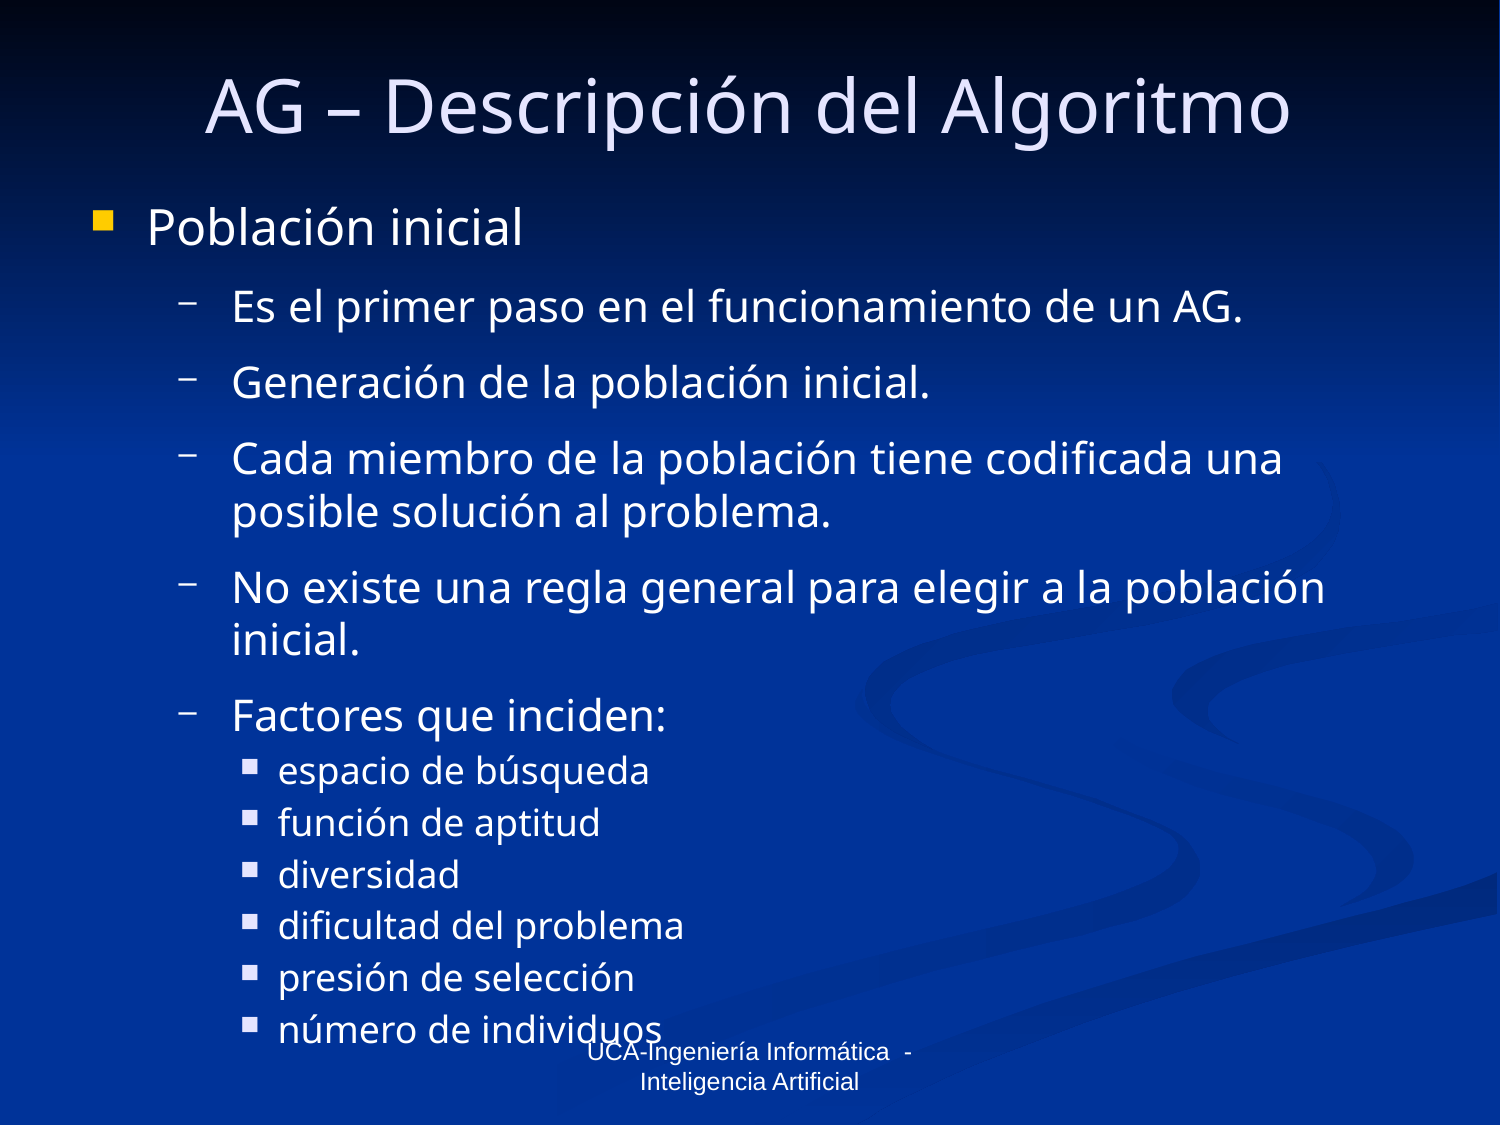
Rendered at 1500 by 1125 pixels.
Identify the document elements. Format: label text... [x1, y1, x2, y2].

list Población inicial Es el primer paso en el funcionamiento de un AG. Generación de la población inicial. Cada miembro de la población tiene codificada una posible solución al problema. No existe una regla general para elegir a la población inicial. Factores que inciden: espacio de búsqueda función de aptitud diversidad dificultad del problema presión de selección número de individuos [75, 187, 1425, 1038]
title AG – Descripción del Algoritmo [75, 45, 1425, 163]
footer UCA-Ingeniería Informática - Inteligencia Artificial [512, 1025, 988, 1104]
